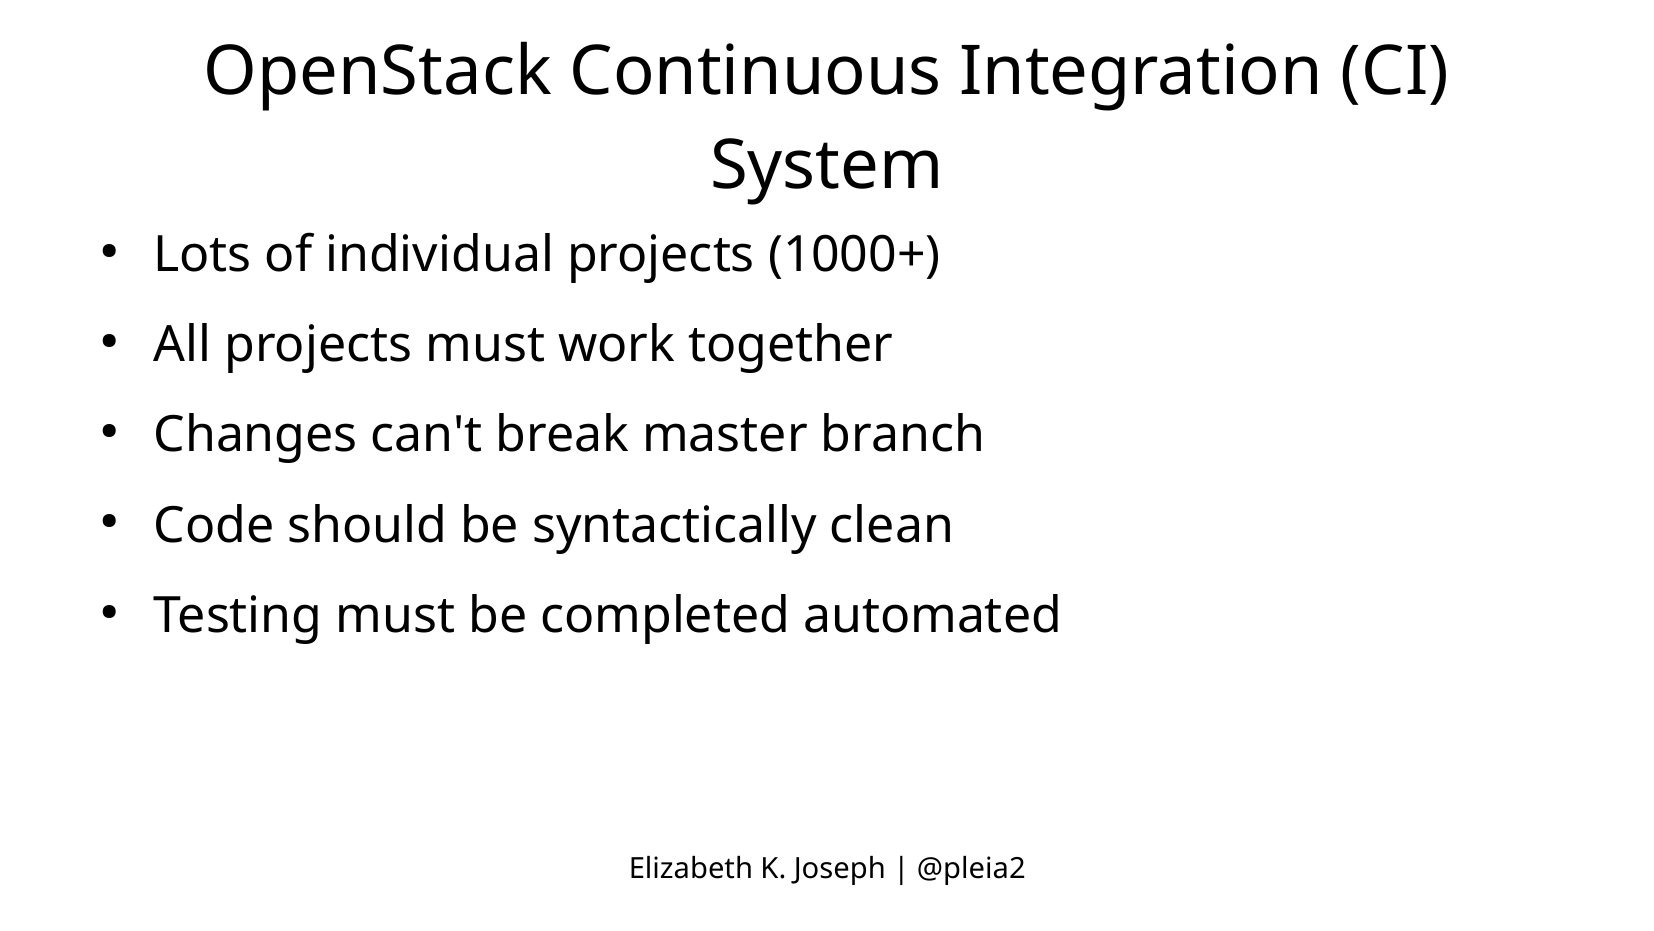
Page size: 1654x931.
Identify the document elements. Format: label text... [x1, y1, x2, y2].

list Lots of individual projects (1000+) All projects must work together Changes can't break master branch Code should be syntactically clean Testing must be completed automated [82, 217, 1571, 758]
title OpenStack Continuous Integration (CI) System [82, 37, 1571, 193]
